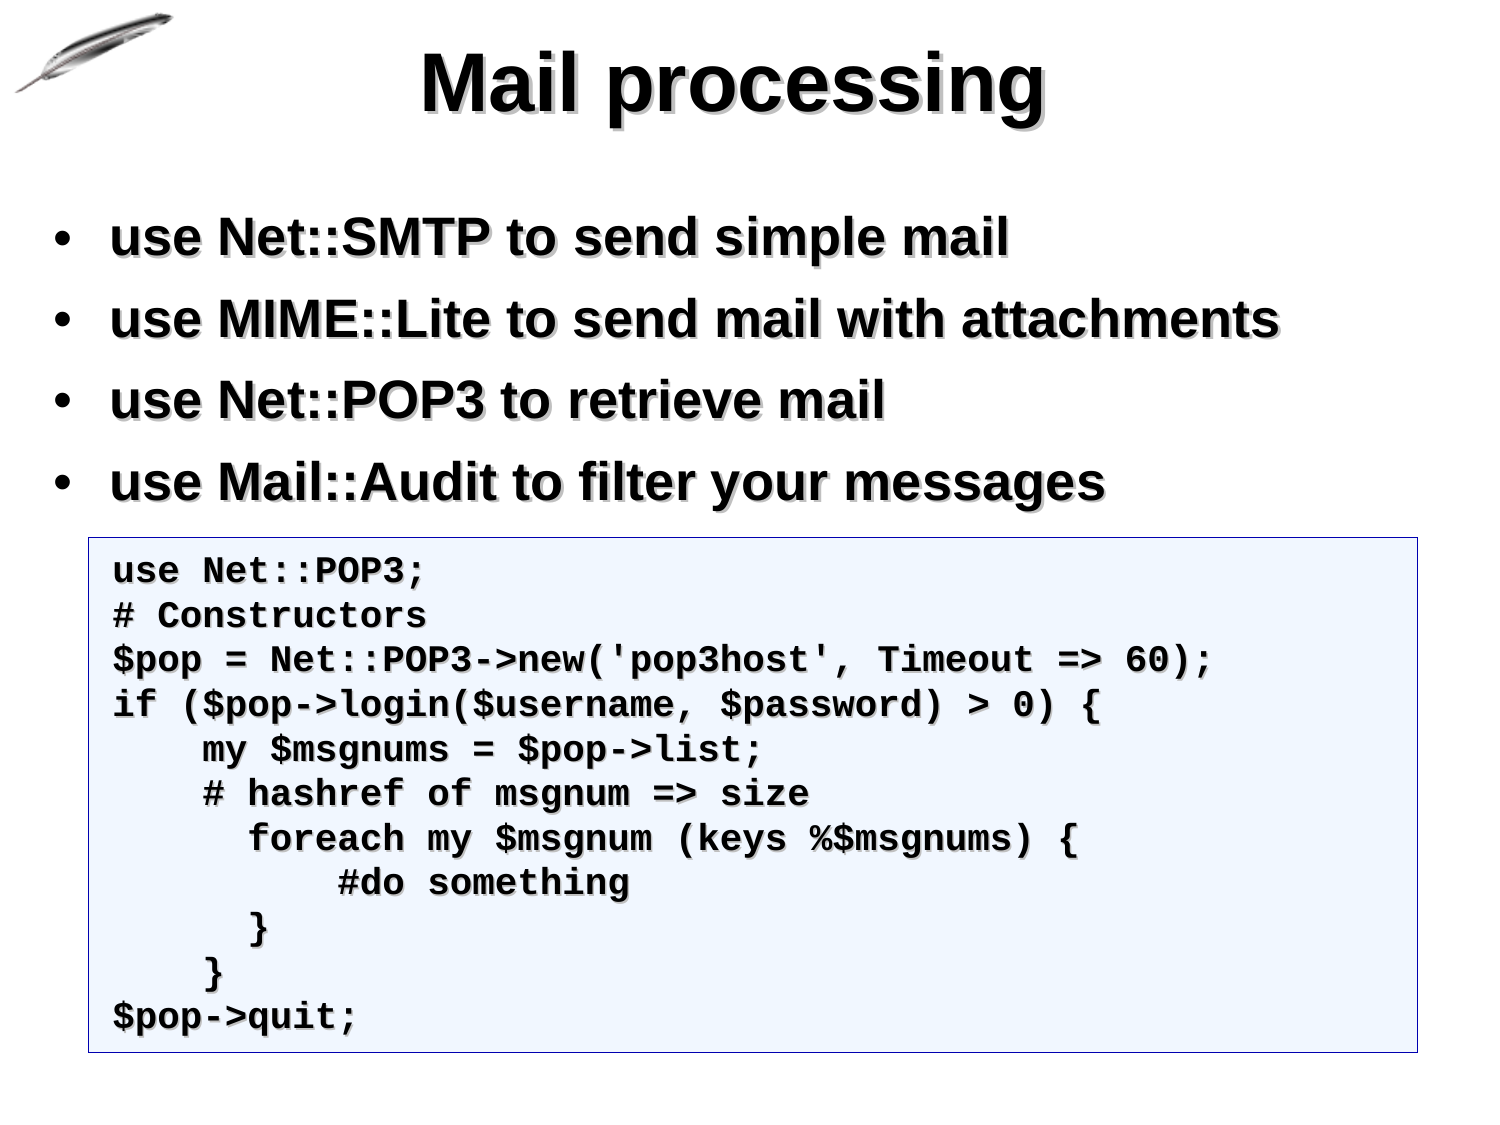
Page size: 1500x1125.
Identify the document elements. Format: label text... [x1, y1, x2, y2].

picture [11, 11, 179, 95]
text_box use Net::POP3; # Constructors $pop = Net::POP3->new('pop3host', Timeout => 60); if ($pop->login($username, $password) > 0) { my $msgnums = $pop->list; # hashref of msgnum => size foreach my $msgnum (keys %$msgnums) { #do something } } $pop->quit; [88, 537, 1418, 1053]
title Mail processing [419, 0, 1459, 183]
list use Net::SMTP to send simple mail use MIME::Lite to send mail with attachments use Net::POP3 to retrieve mail use Mail::Audit to filter your messages [53, 207, 1447, 1084]
